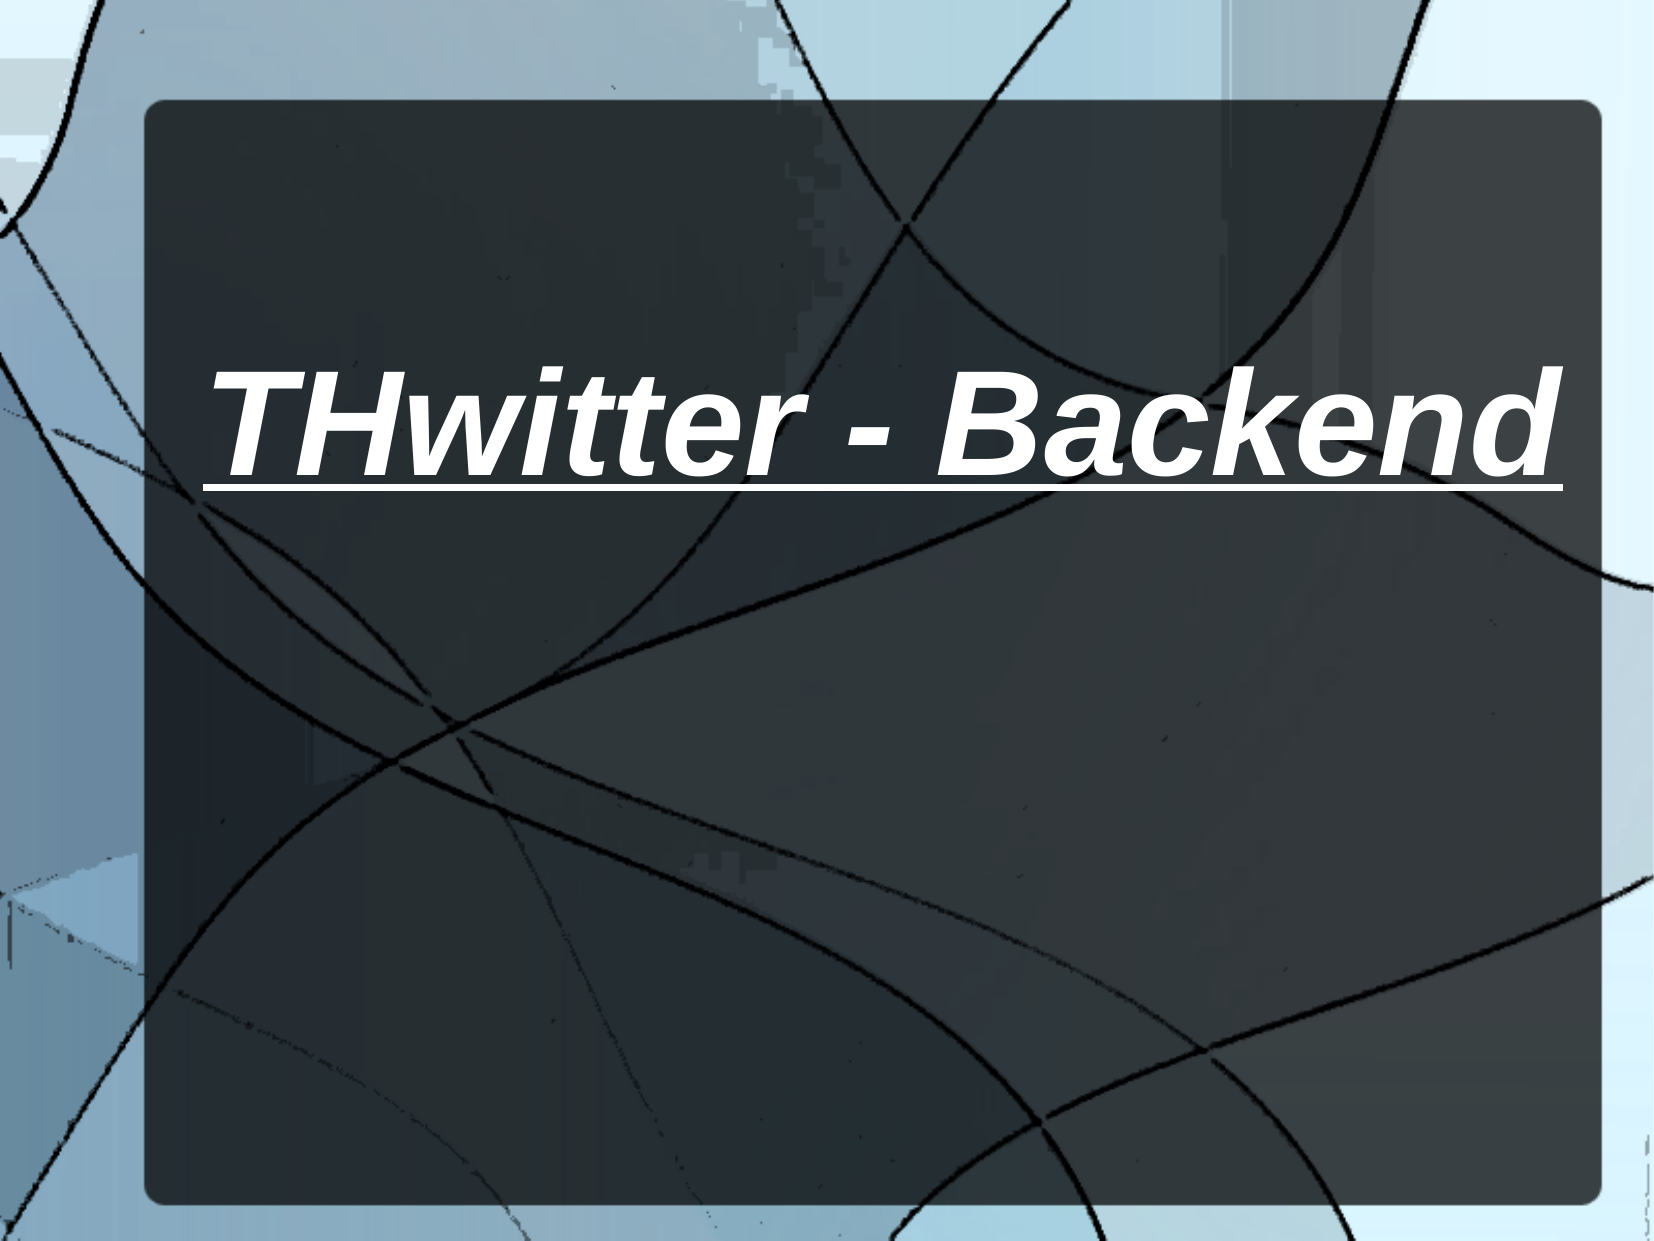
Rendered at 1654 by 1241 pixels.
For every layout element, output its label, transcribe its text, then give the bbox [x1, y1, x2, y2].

title THwitter - Backend [171, 315, 1595, 532]
picture [0, 0, 1654, 1241]
